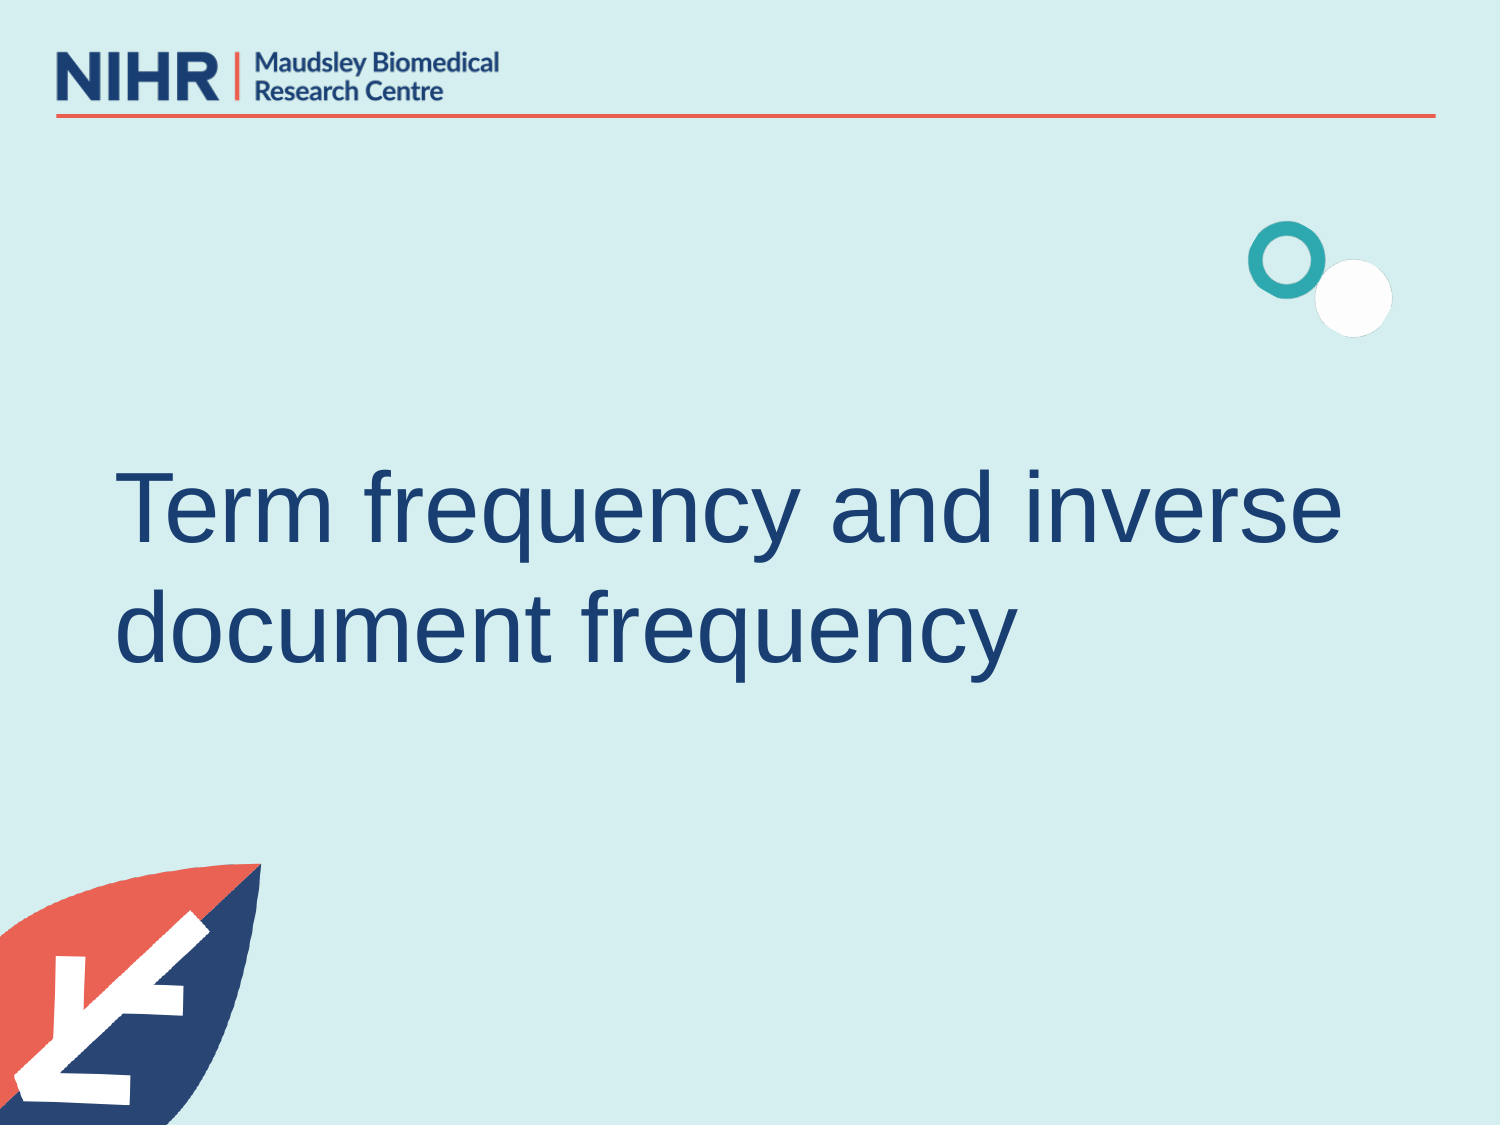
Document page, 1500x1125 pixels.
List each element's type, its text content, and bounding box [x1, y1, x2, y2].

title Term frequency and inverse document frequency [99, 453, 1393, 672]
picture [0, 770, 347, 1125]
picture [27, 17, 528, 136]
